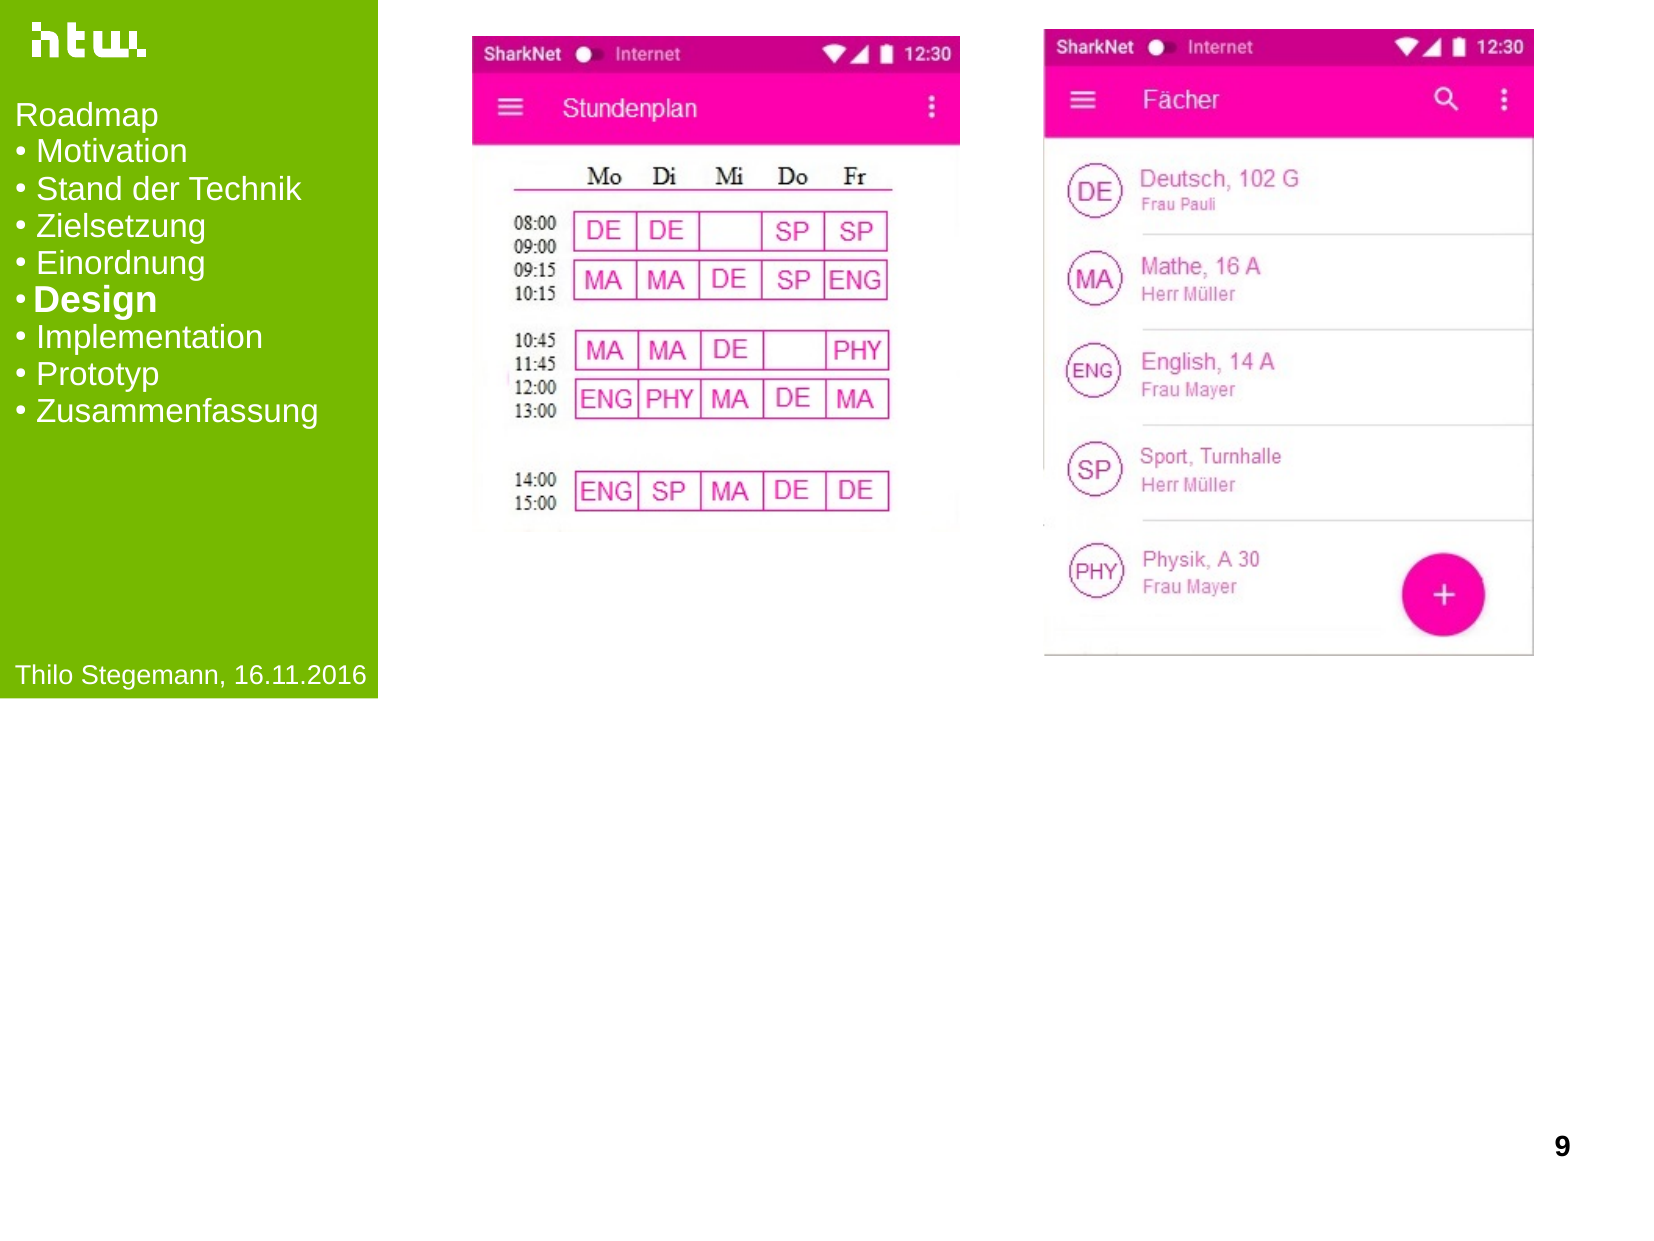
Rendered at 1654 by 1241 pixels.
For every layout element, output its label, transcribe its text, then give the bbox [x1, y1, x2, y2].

picture [1043, 29, 1534, 657]
text_box Design [39, 278, 152, 321]
text_box Design [41, 290, 53, 308]
picture [472, 36, 960, 532]
